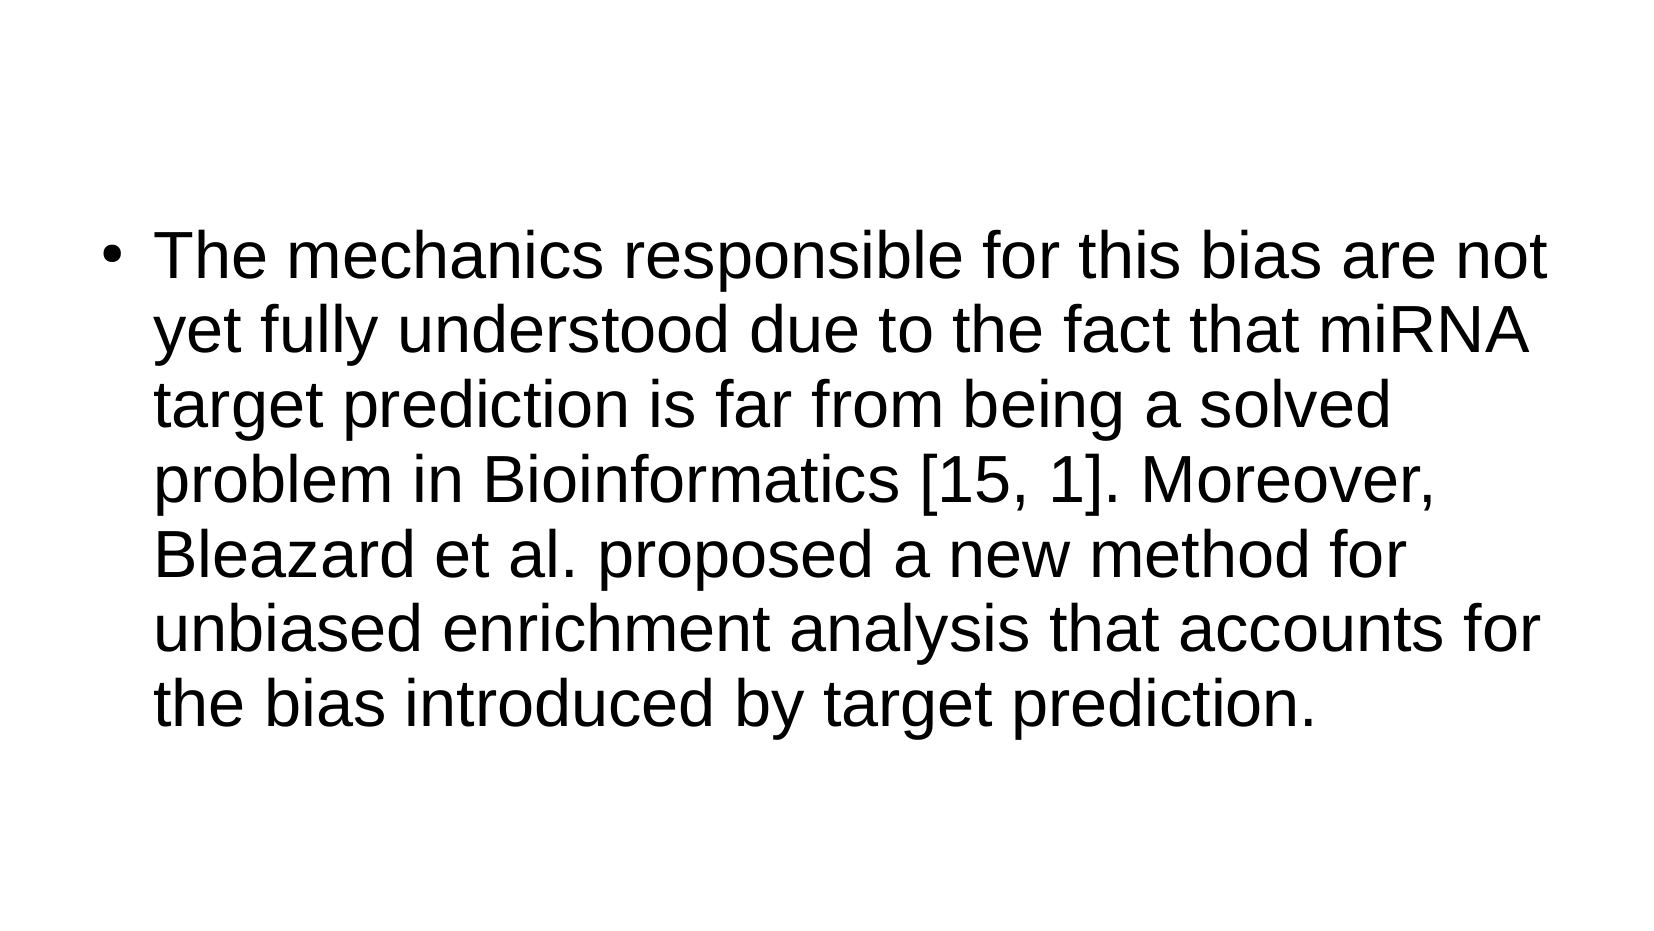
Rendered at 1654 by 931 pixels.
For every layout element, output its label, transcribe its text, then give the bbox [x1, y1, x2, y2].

list The mechanics responsible for this bias are not yet fully understood due to the fact that miRNA target prediction is far from being a solved problem in Bioinformatics [15, 1]. Moreover, Bleazard et al. proposed a new method for unbiased enrichment analysis that accounts for the bias introduced by target prediction. [82, 217, 1571, 758]
